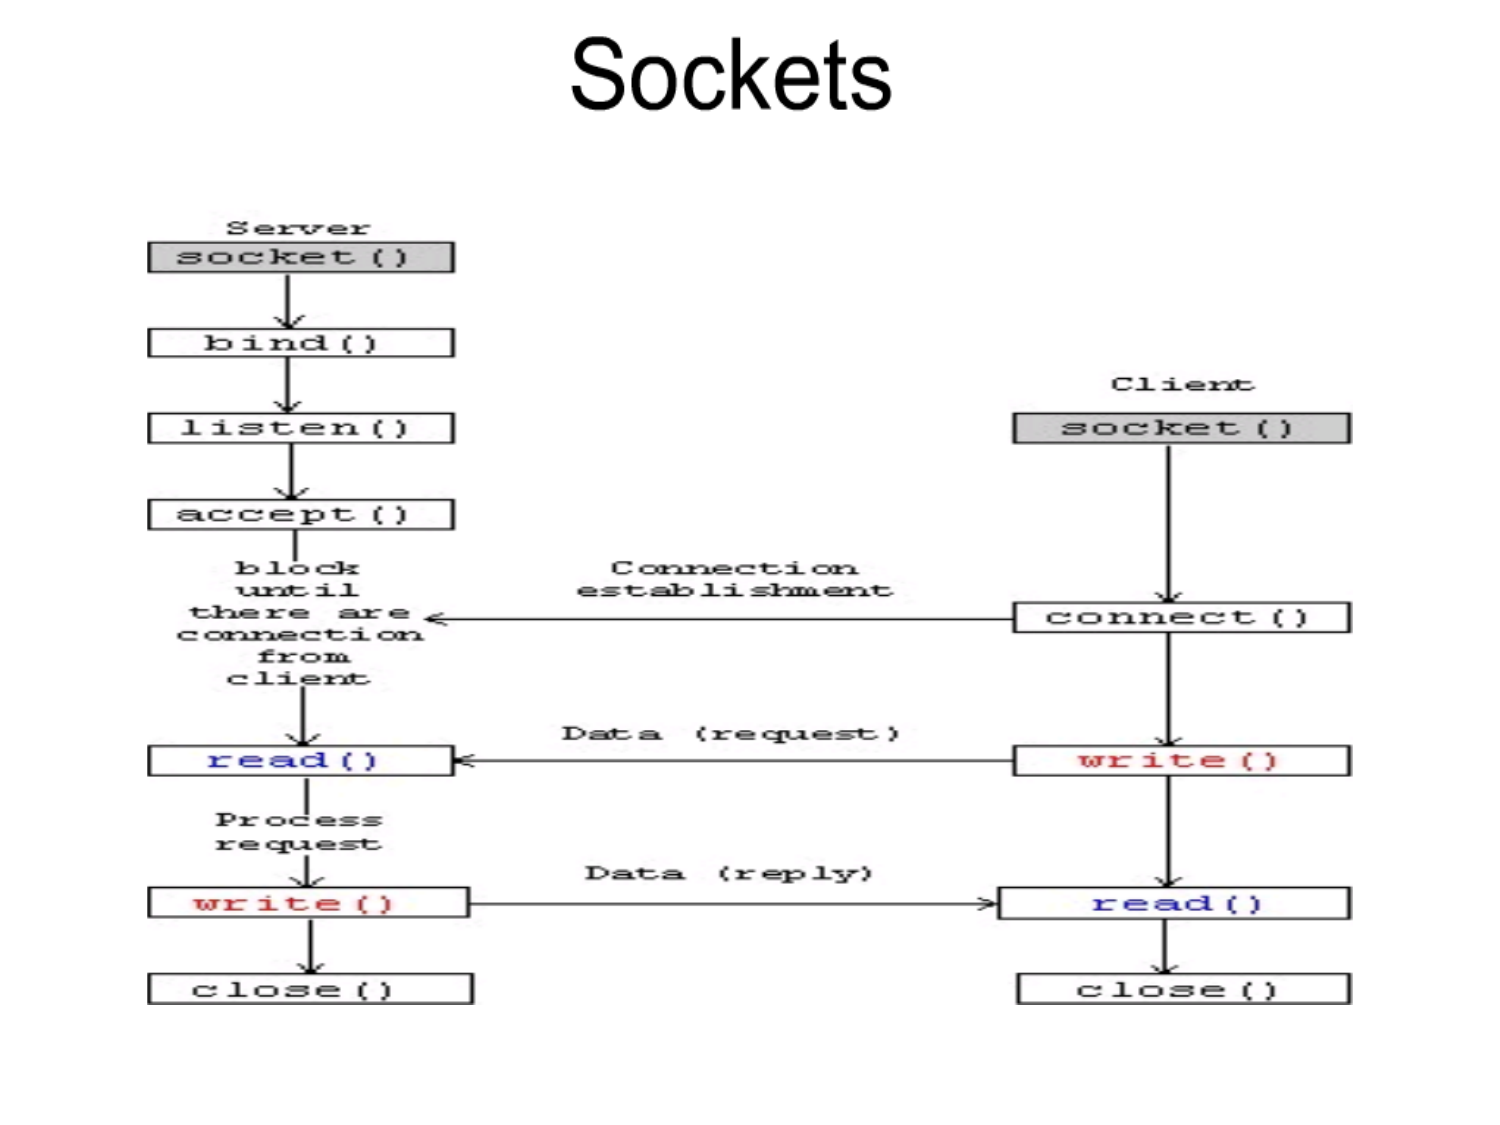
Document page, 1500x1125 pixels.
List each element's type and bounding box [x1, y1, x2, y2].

picture [147, 35, 1353, 1005]
